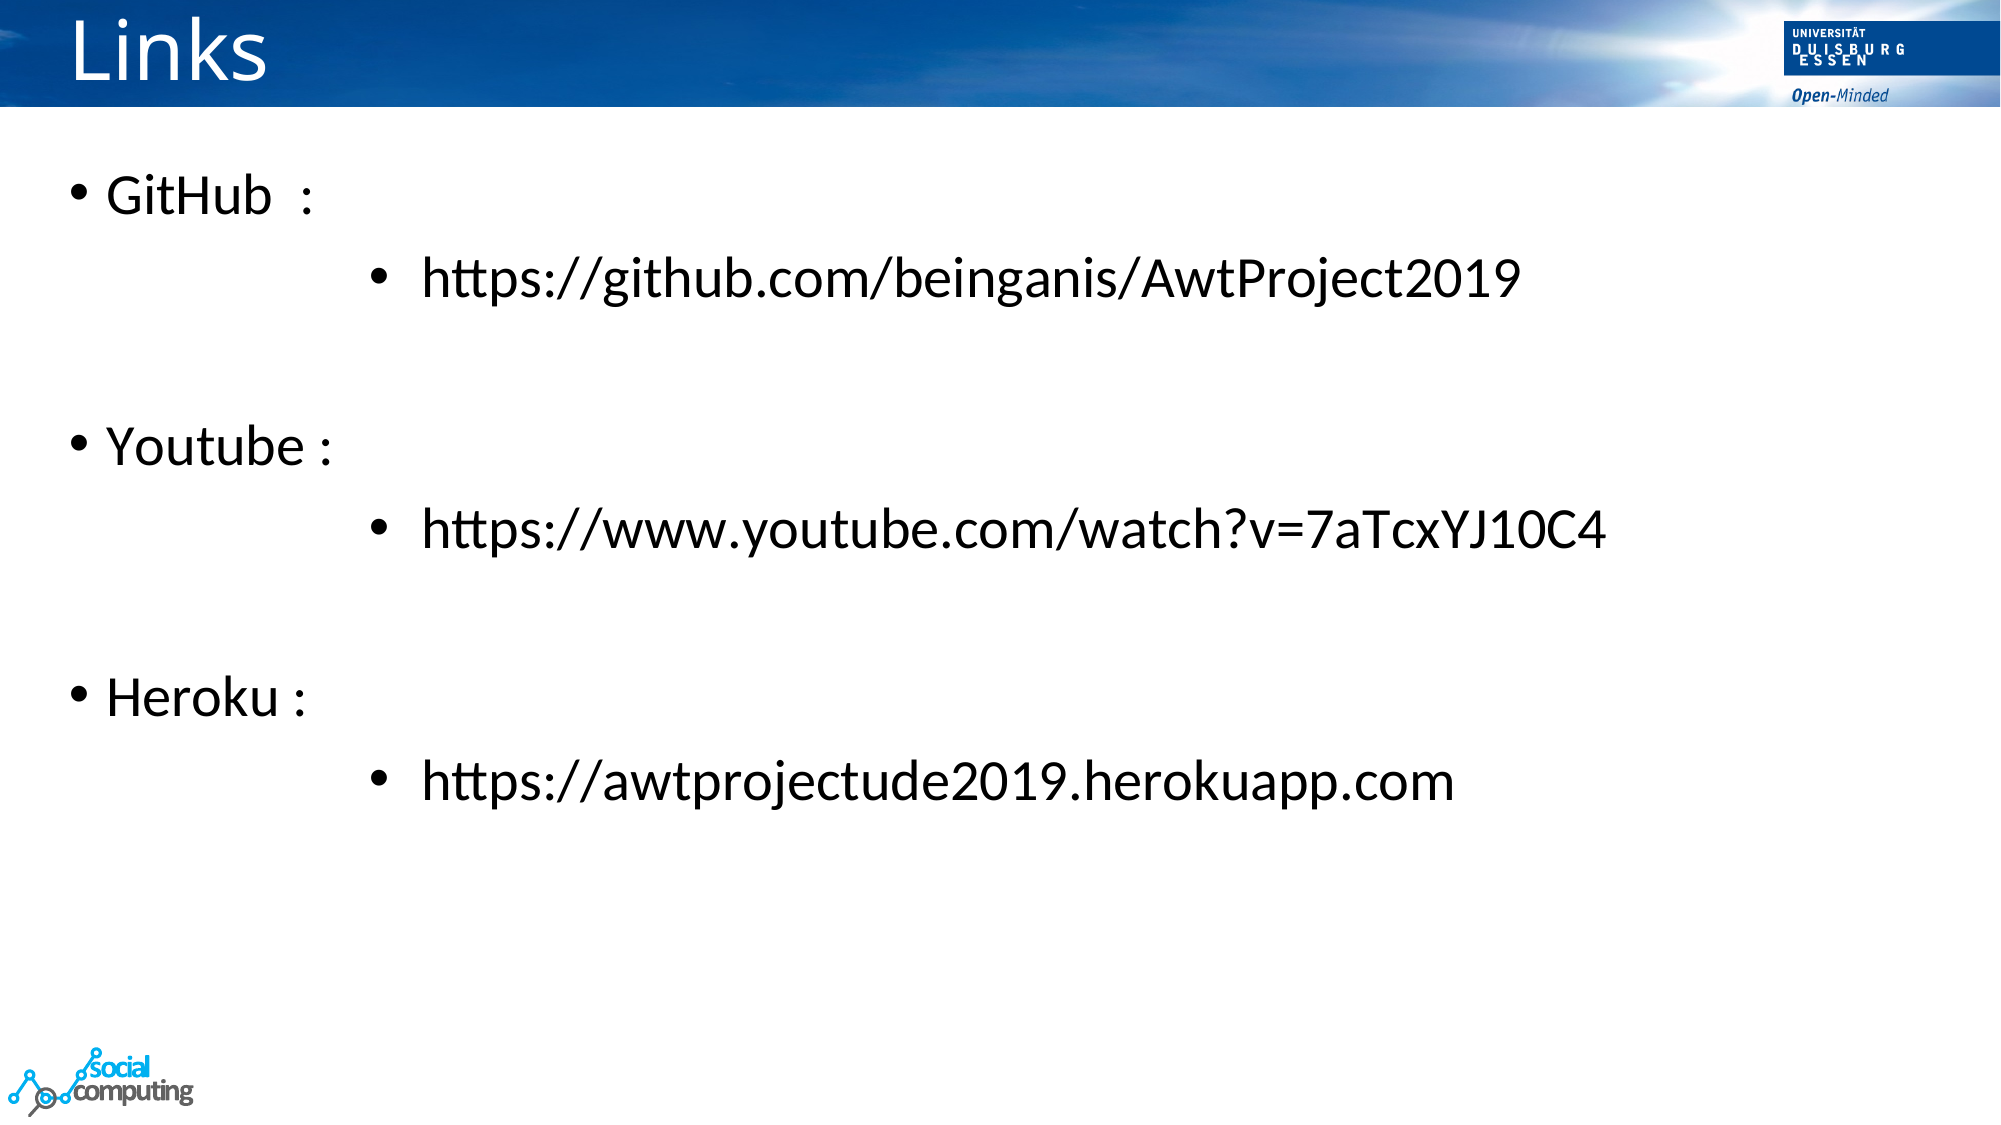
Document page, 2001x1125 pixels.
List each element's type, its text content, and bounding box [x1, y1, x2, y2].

list GitHub : https://github.com/beinganis/AwtProject2019 Youtube : https://www.youtube.com/watch?v=7aTcxYJ10C4 Heroku : https://awtprojectude2019.herokuapp.com [61, 156, 1939, 1014]
title Links [61, 0, 1939, 107]
